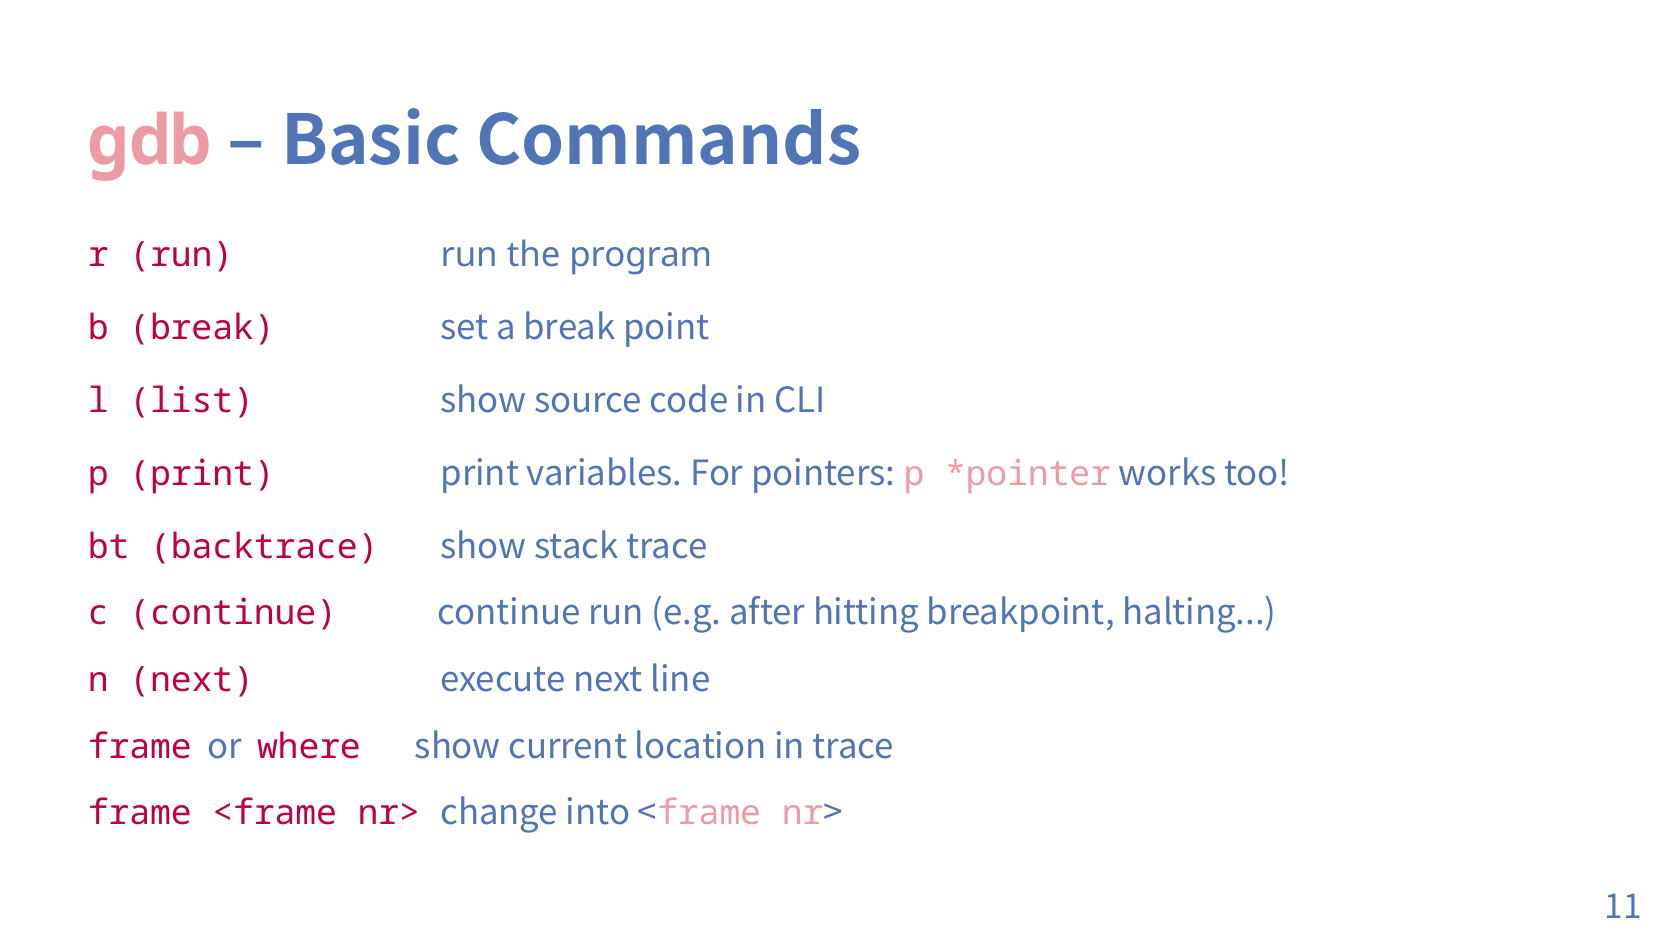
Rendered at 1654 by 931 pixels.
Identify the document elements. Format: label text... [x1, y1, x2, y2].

list r (run) run the program b (break) set a break point l (list) show source code in CLI p (print) print variables. For pointers: p *pointer works too! bt (backtrace) show stack trace c (continue) continue run (e.g. after hitting breakpoint, halting...) n (next) execute next line frame or where show current location in trace frame <frame nr> change into <frame nr> [87, 229, 1553, 840]
title gdb – Basic Commands [87, 93, 1563, 176]
